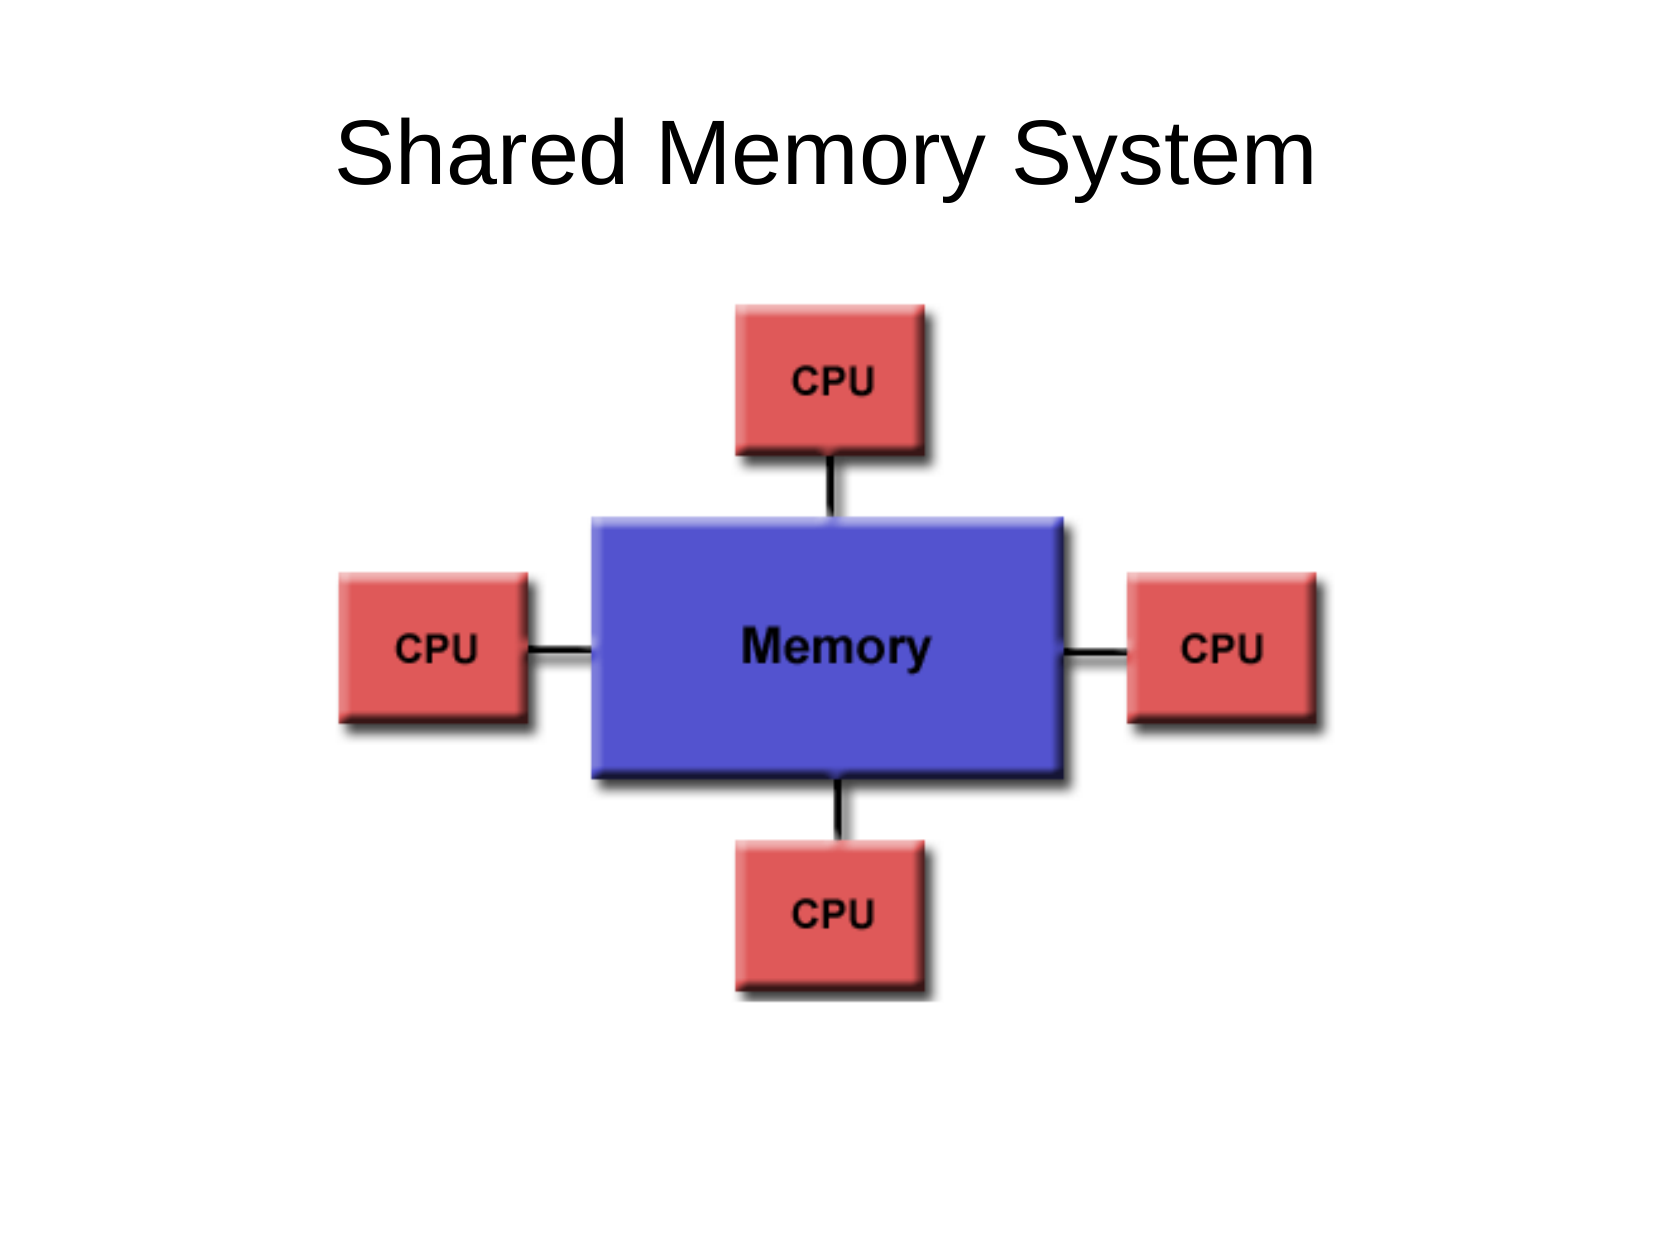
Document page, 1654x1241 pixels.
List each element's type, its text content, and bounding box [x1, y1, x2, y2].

picture [304, 290, 1350, 1010]
title Shared Memory System [82, 49, 1571, 257]
